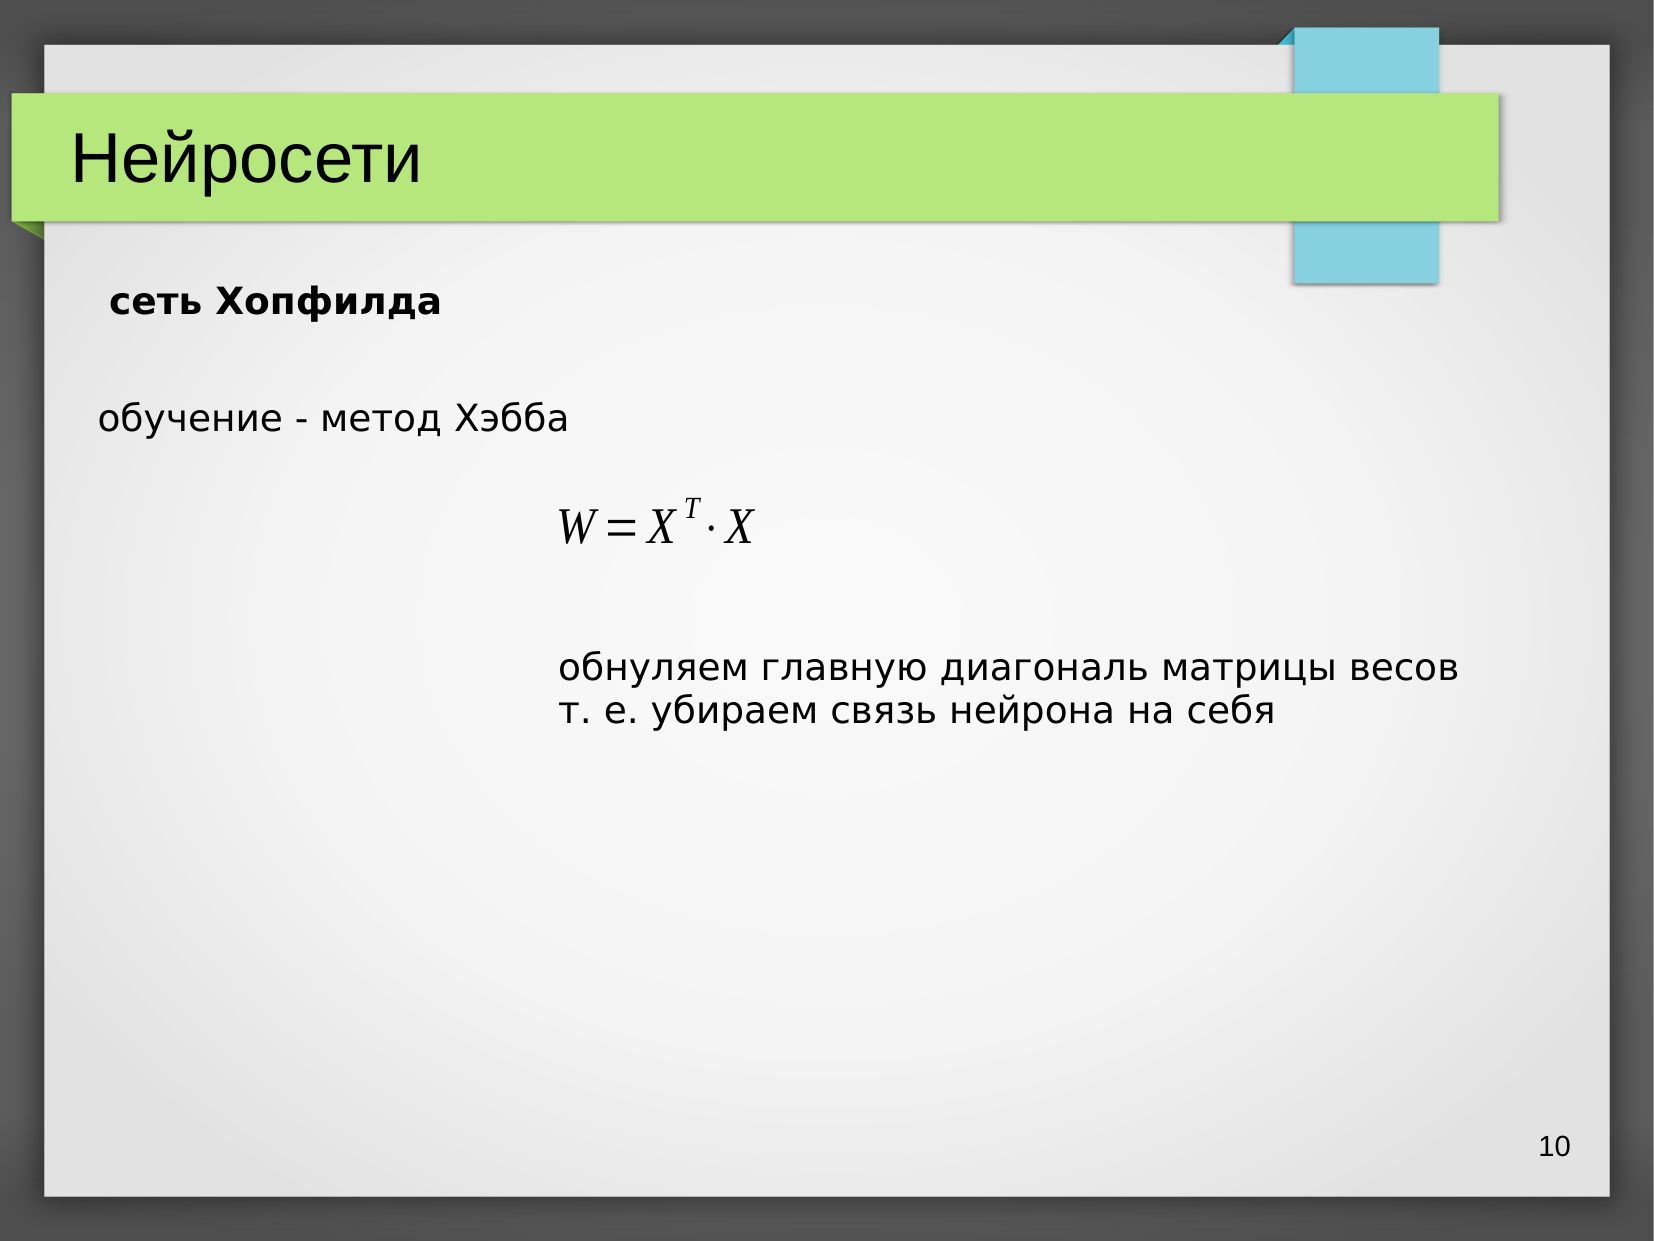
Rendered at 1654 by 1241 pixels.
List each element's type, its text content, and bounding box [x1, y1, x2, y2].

title Нейросети [70, 118, 1205, 199]
text_box обнуляем главную диагональ матрицы весов т. е. убираем связь нейрона на себя [543, 637, 1583, 815]
chart [550, 490, 768, 556]
picture [0, 0, 1654, 1241]
text_box сеть Хопфилда [94, 272, 532, 331]
text_box обучение - метод Хэбба [82, 389, 642, 449]
